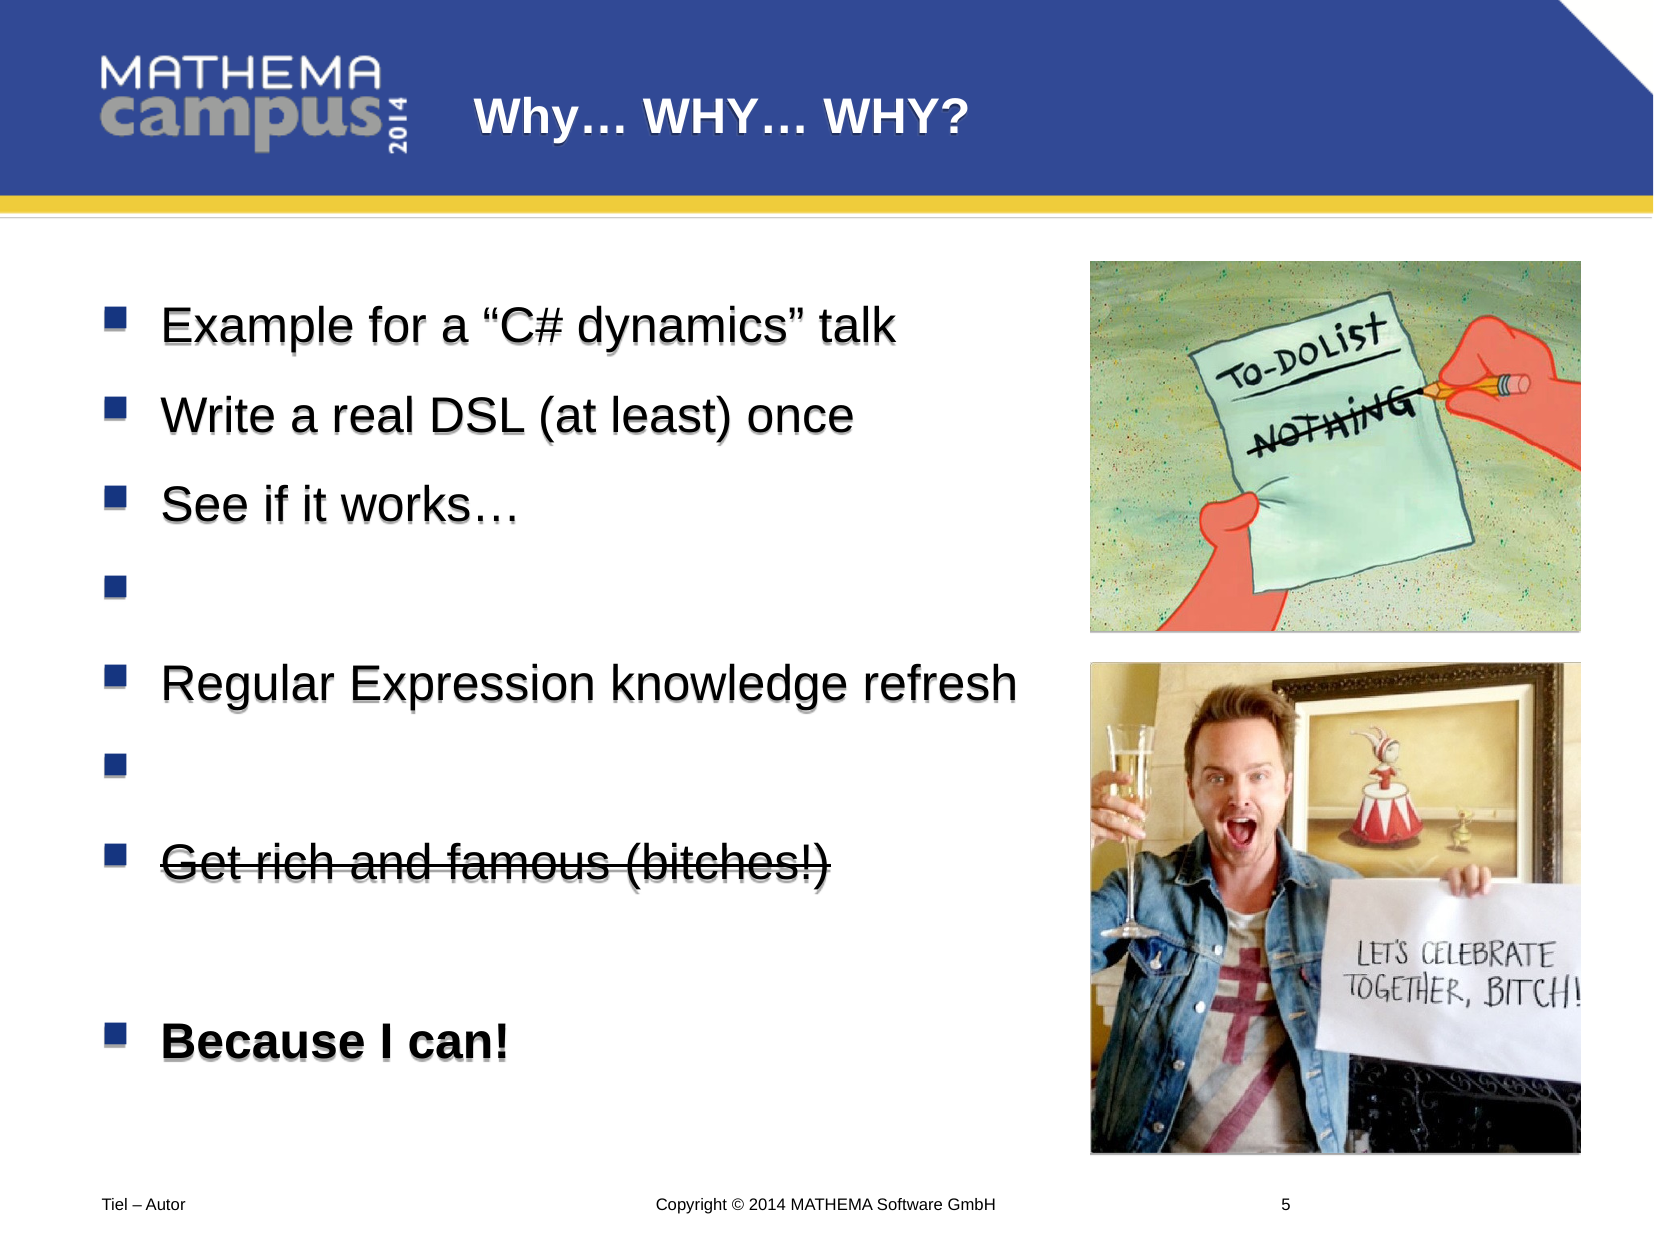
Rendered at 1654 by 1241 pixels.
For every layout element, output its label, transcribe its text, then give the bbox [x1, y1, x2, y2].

title Why… Why… WHY? [473, 70, 1547, 158]
picture [1090, 662, 1581, 1154]
list Example for a “C# dynamics” talk Write a real DSL (at least) once See if it works… Regular Expression knowledge refresh Get rich and famous (bitches!) Because I can! [101, 292, 1547, 1140]
picture [1090, 261, 1581, 631]
